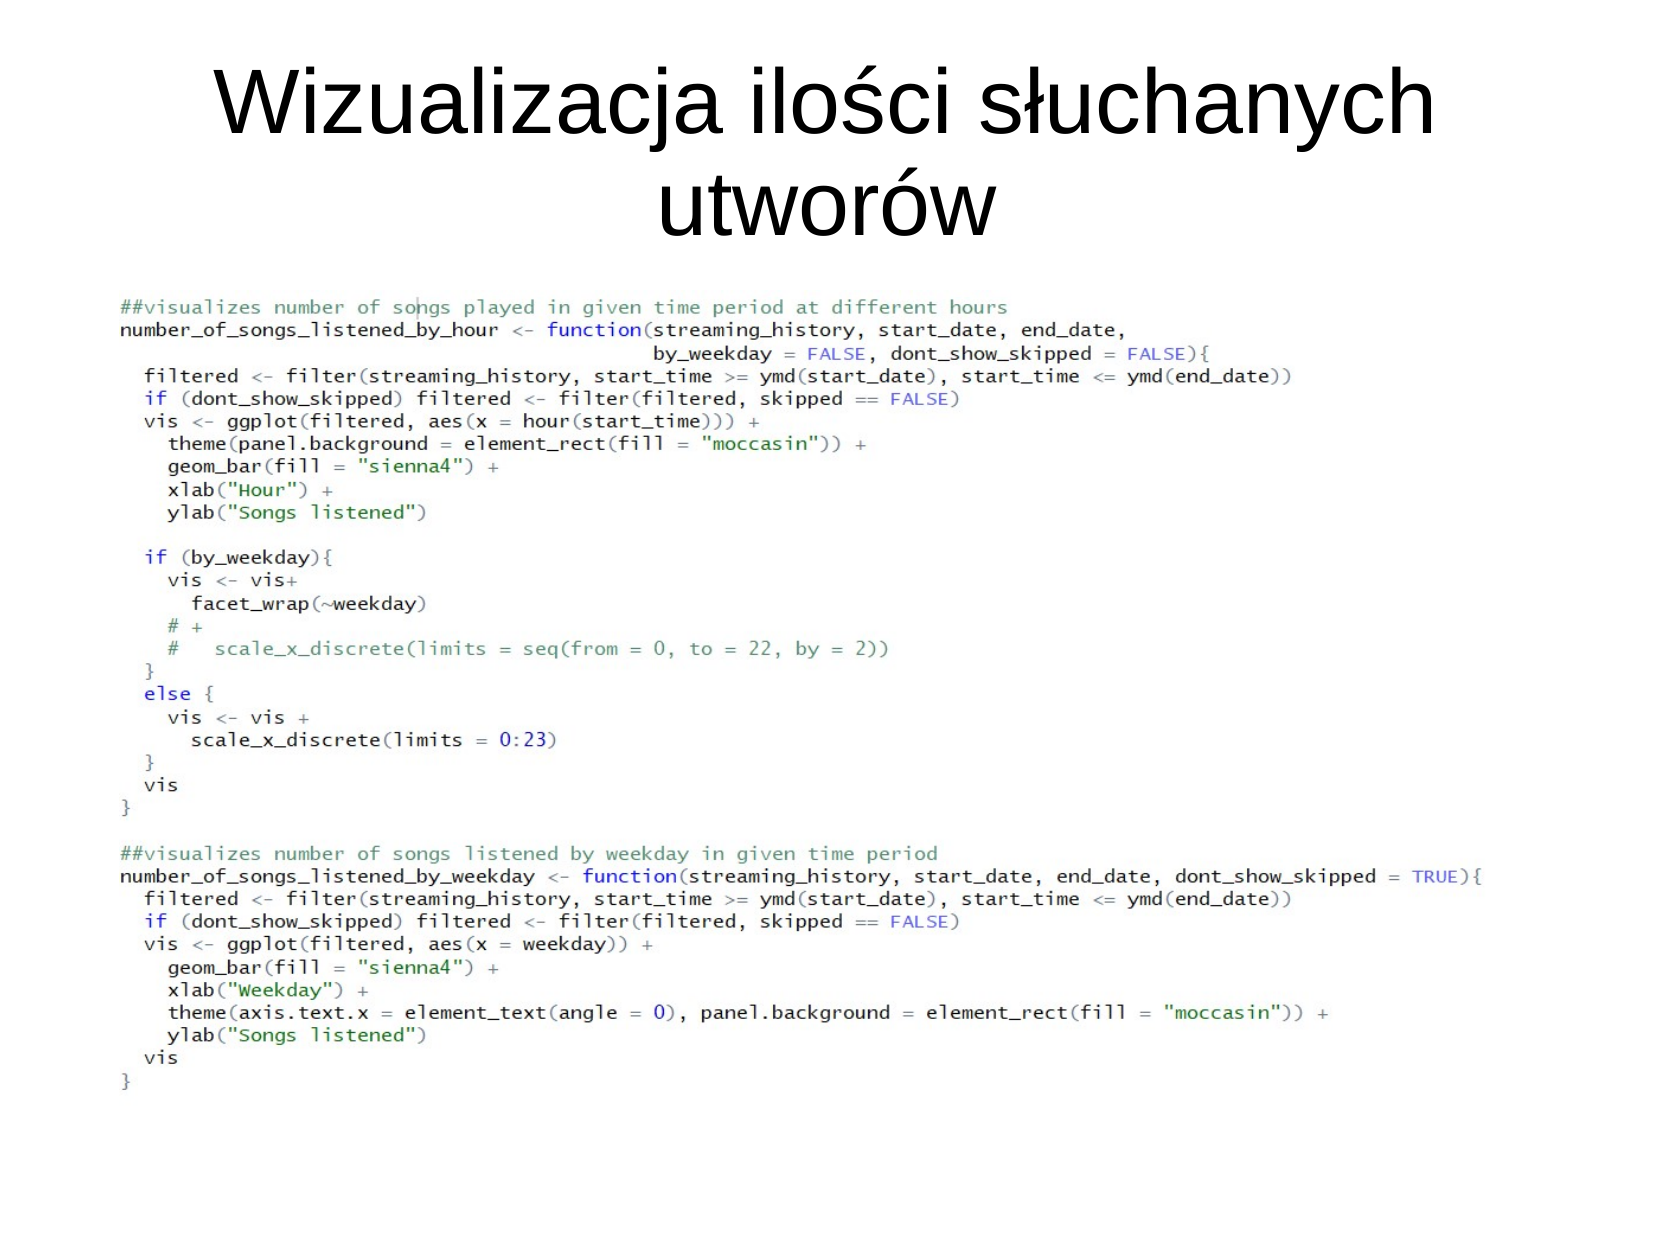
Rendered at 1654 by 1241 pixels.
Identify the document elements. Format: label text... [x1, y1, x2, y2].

title Wizualizacja ilości słuchanych utworów [82, 49, 1571, 257]
picture [119, 290, 1534, 1109]
